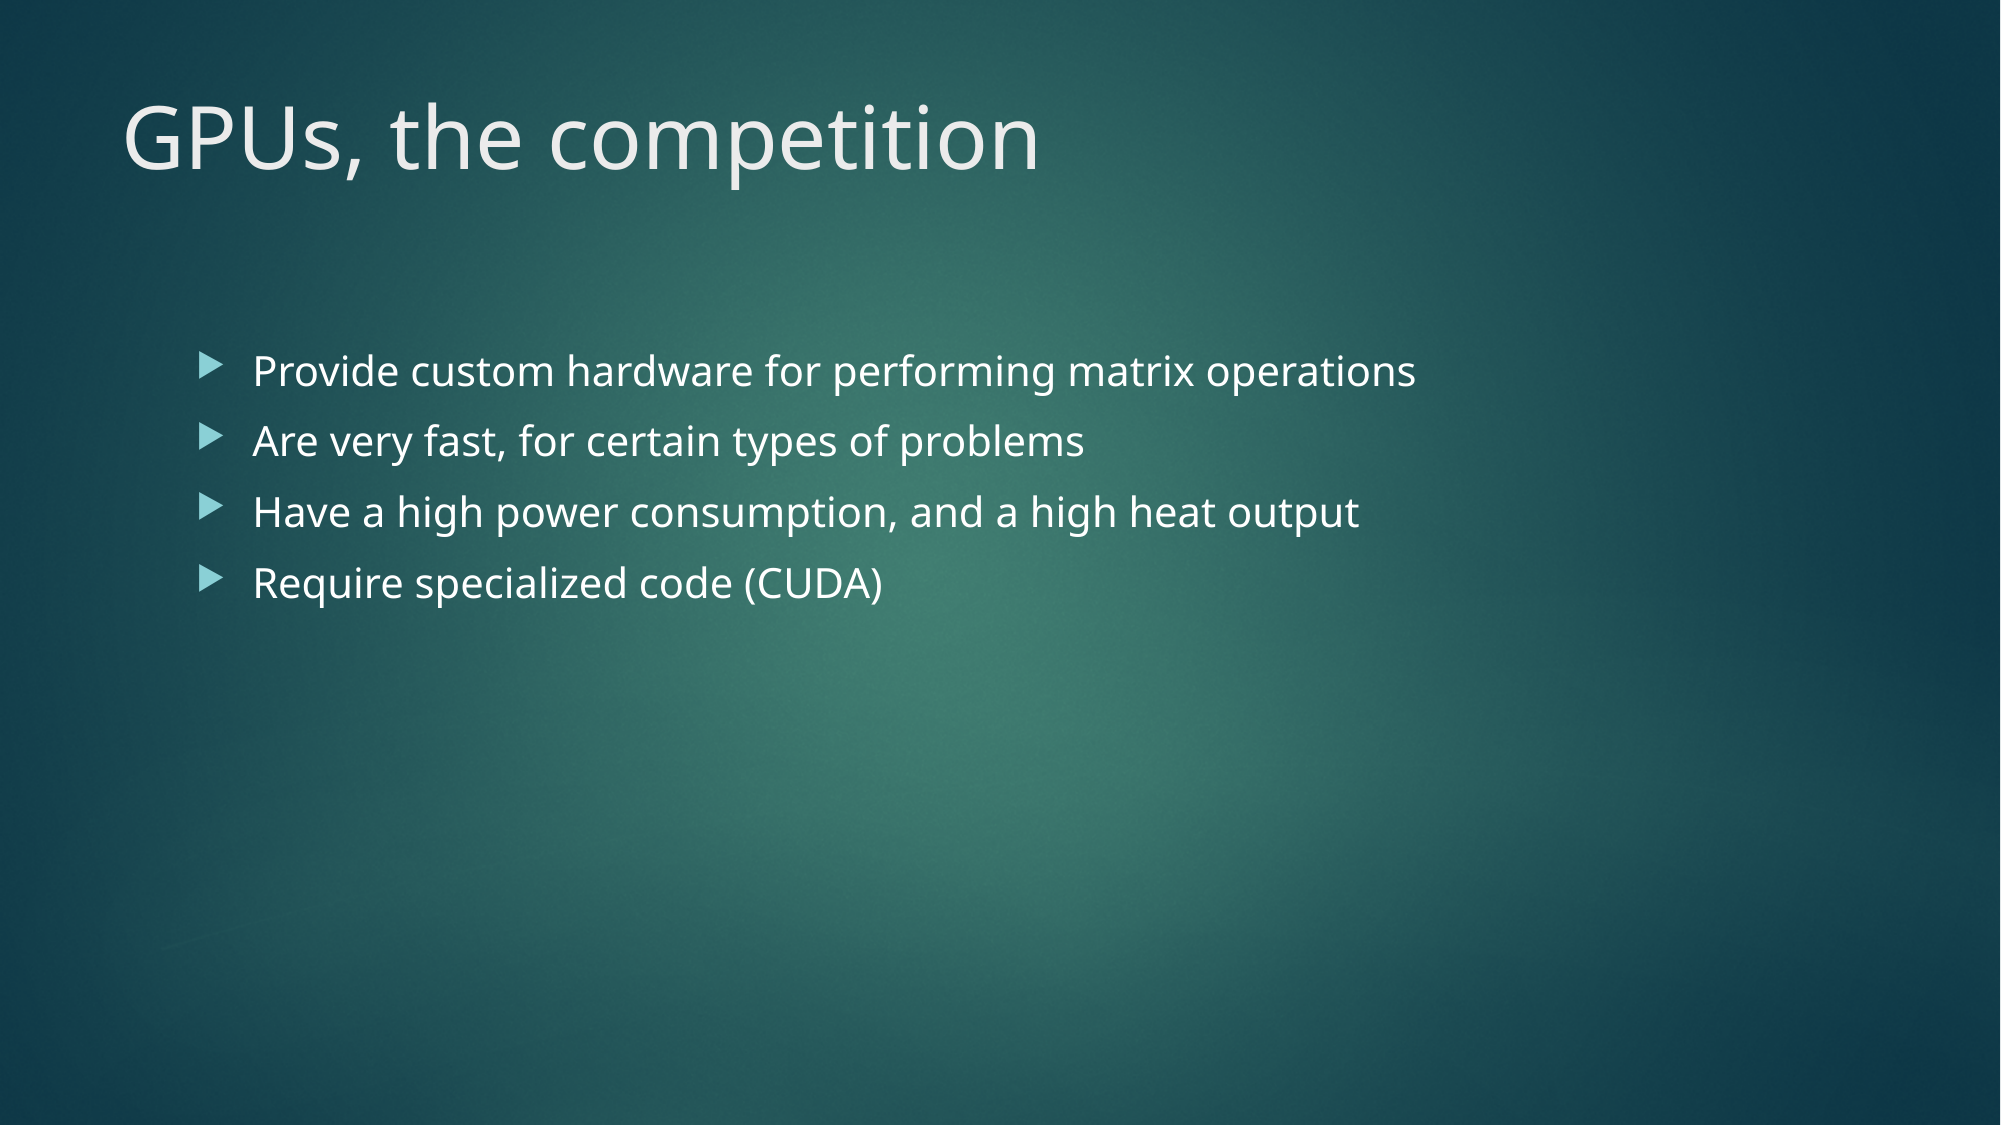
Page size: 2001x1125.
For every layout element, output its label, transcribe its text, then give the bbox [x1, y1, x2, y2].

picture [0, 0, 2001, 1125]
title GPUs, the competition [106, 74, 1649, 305]
list Provide custom hardware for performing matrix operations Are very fast, for certain types of problems Have a high power consumption, and a high heat output Require specialized code (CUDA) [181, 336, 1649, 1026]
